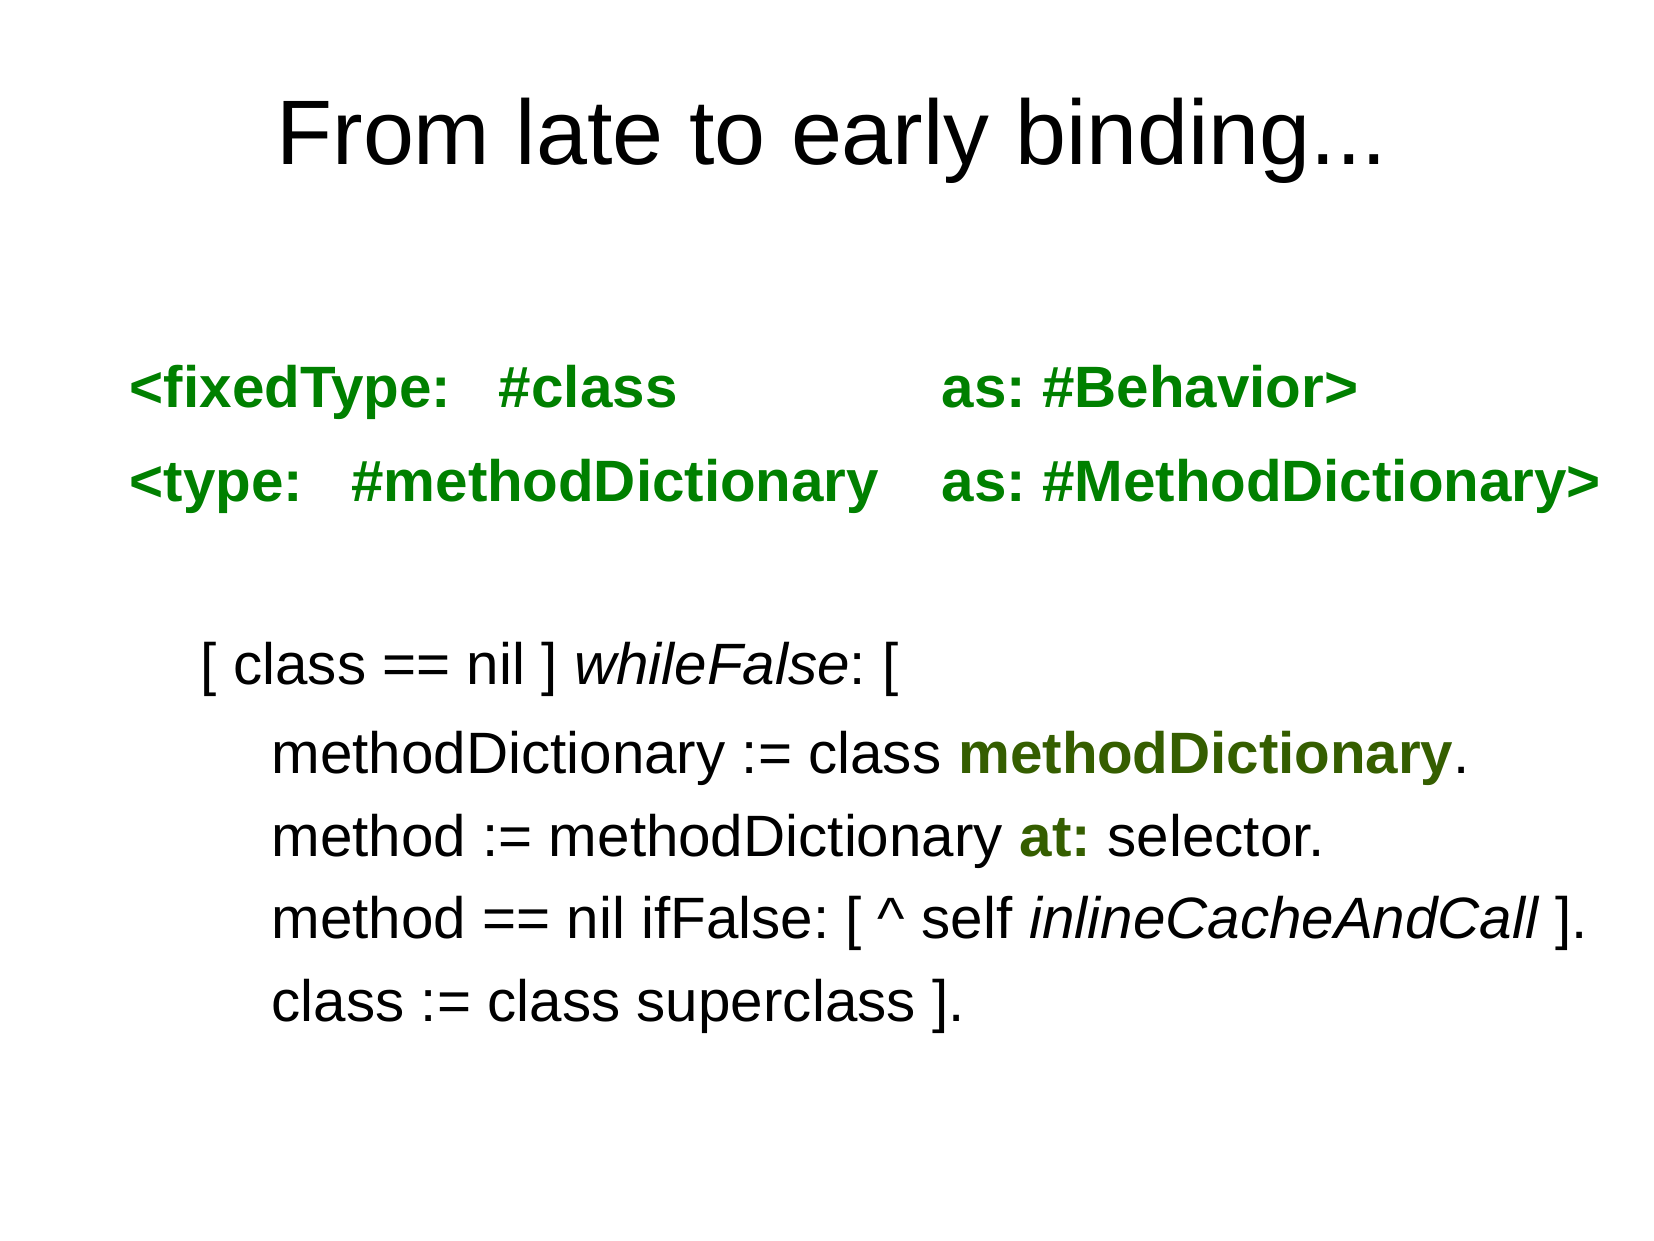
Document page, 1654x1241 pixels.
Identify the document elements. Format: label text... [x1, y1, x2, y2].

title From late to early binding... [88, 29, 1577, 237]
list <fixedType: #class as: #Behavior> <type: #methodDictionary as: #MethodDictionary> [ class == nil ] whileFalse: [ methodDictionary := class methodDictionary. method := methodDictionary at: selector. method == nil ifFalse: [ ^ self inlineCacheAndCall ]. class := class superclass ]. [59, 354, 1625, 1211]
